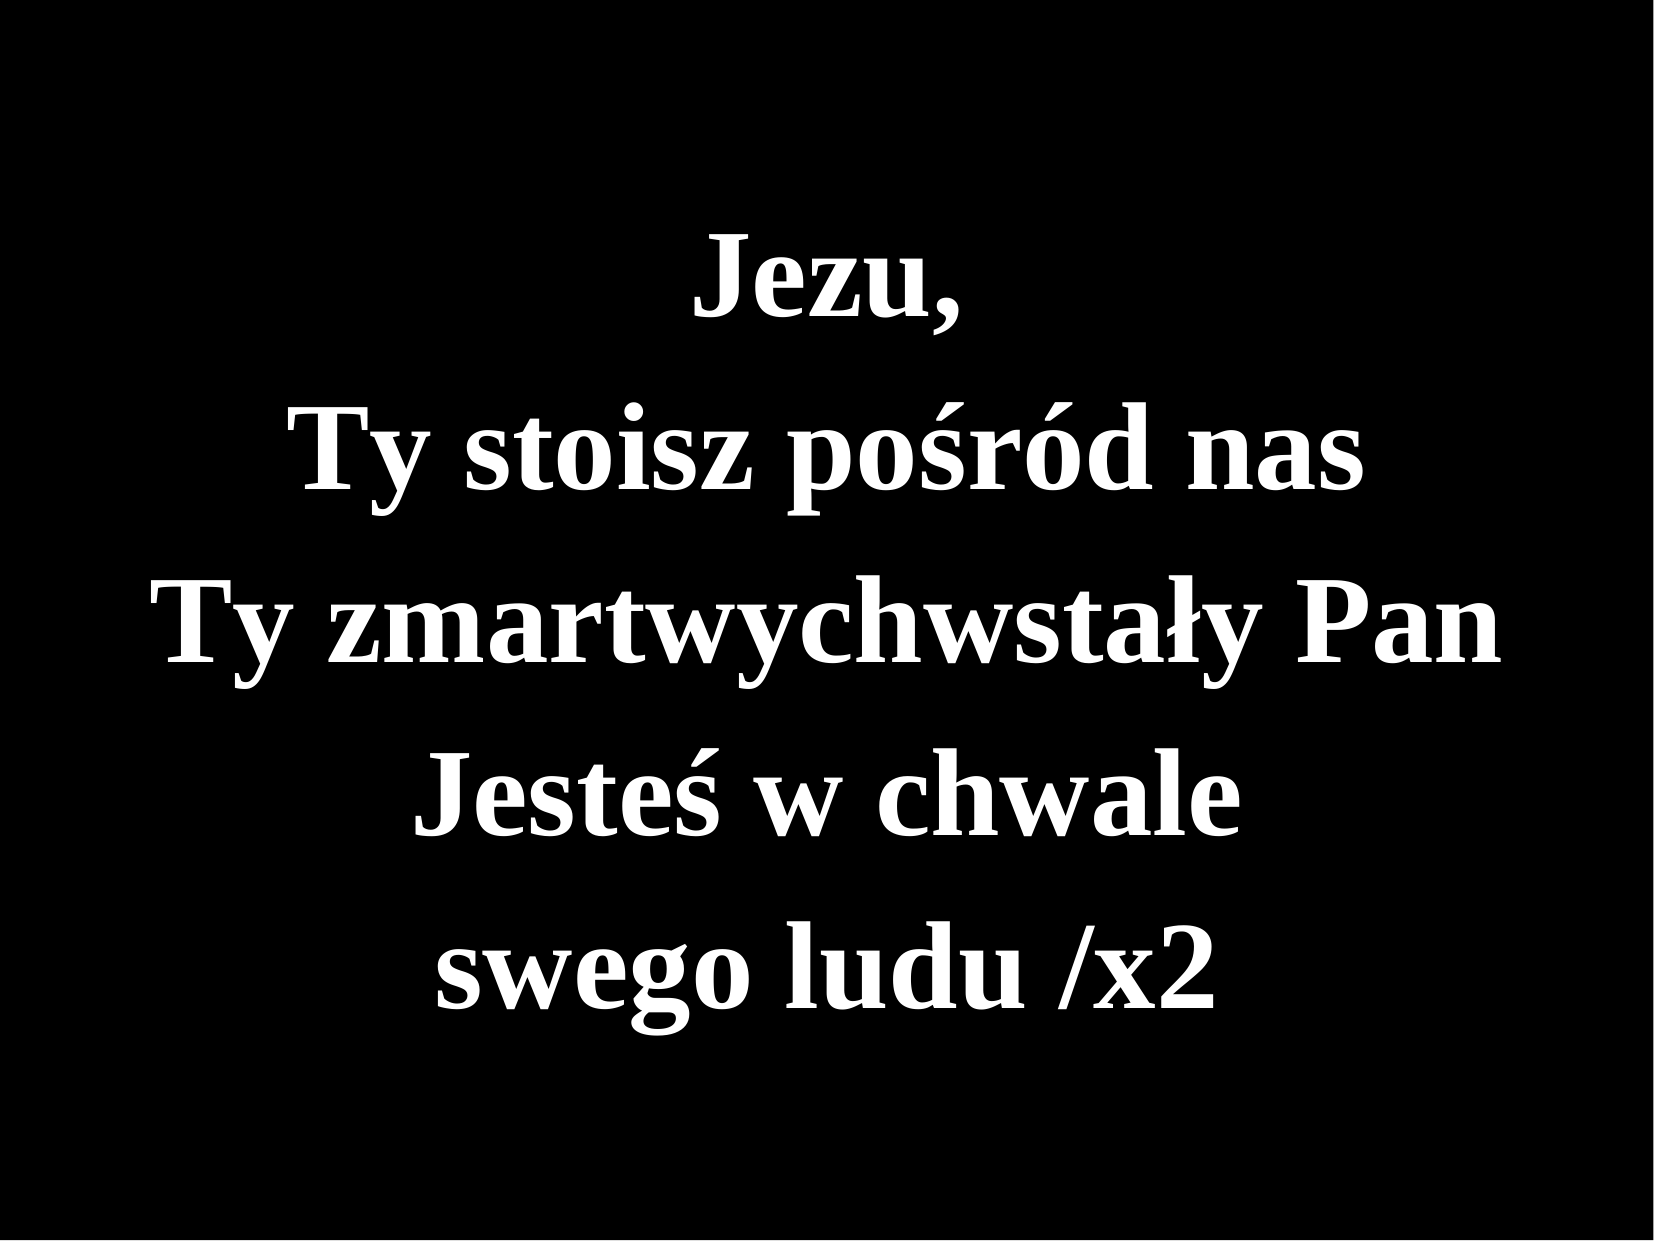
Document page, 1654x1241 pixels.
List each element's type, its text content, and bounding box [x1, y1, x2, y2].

title Jezu, ppp Ty stoisz pośród nas ppp Ty zmartwychwstały Pan ppp Jesteś w chwale ppp swego ludu /x2 [0, 0, 1654, 1241]
